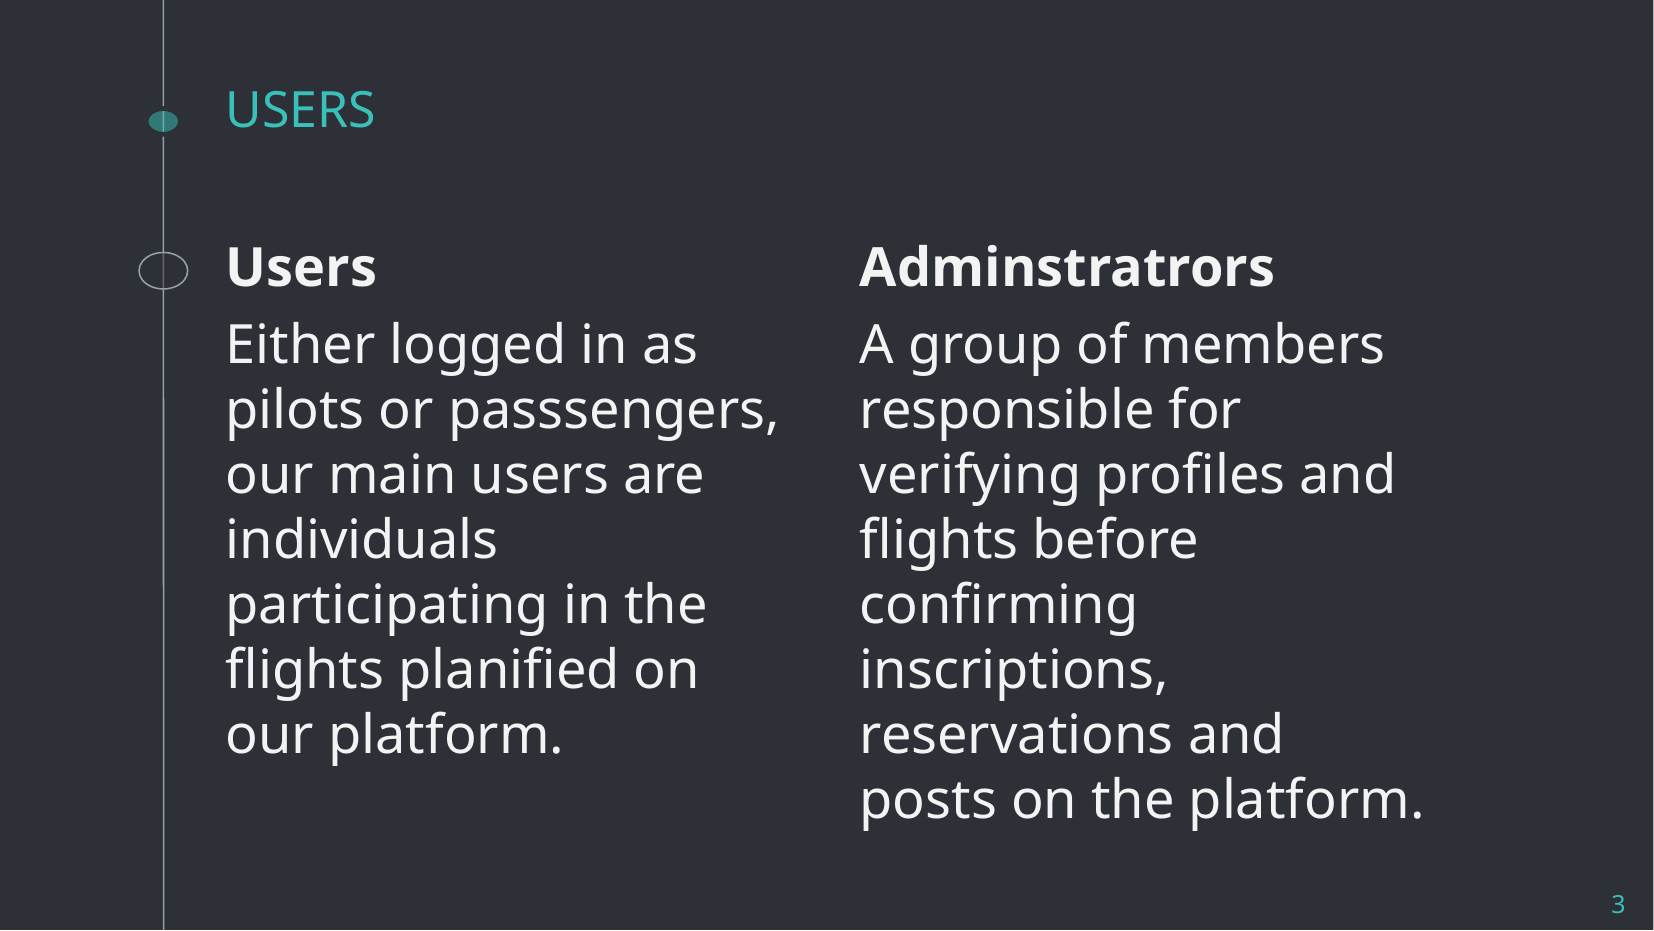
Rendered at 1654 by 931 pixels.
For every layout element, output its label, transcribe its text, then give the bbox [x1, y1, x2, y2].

list Adminstratrors A group of members responsible for verifying profiles and flights before confirming inscriptions, reservations and posts on the platform. [844, 217, 1443, 891]
list Users Either logged in as pilots or passsengers, our main users are individuals participating in the flights planified on our platform. [210, 217, 809, 891]
slide_number <numéro> [1541, 873, 1641, 931]
title USERS [210, 90, 1451, 153]
